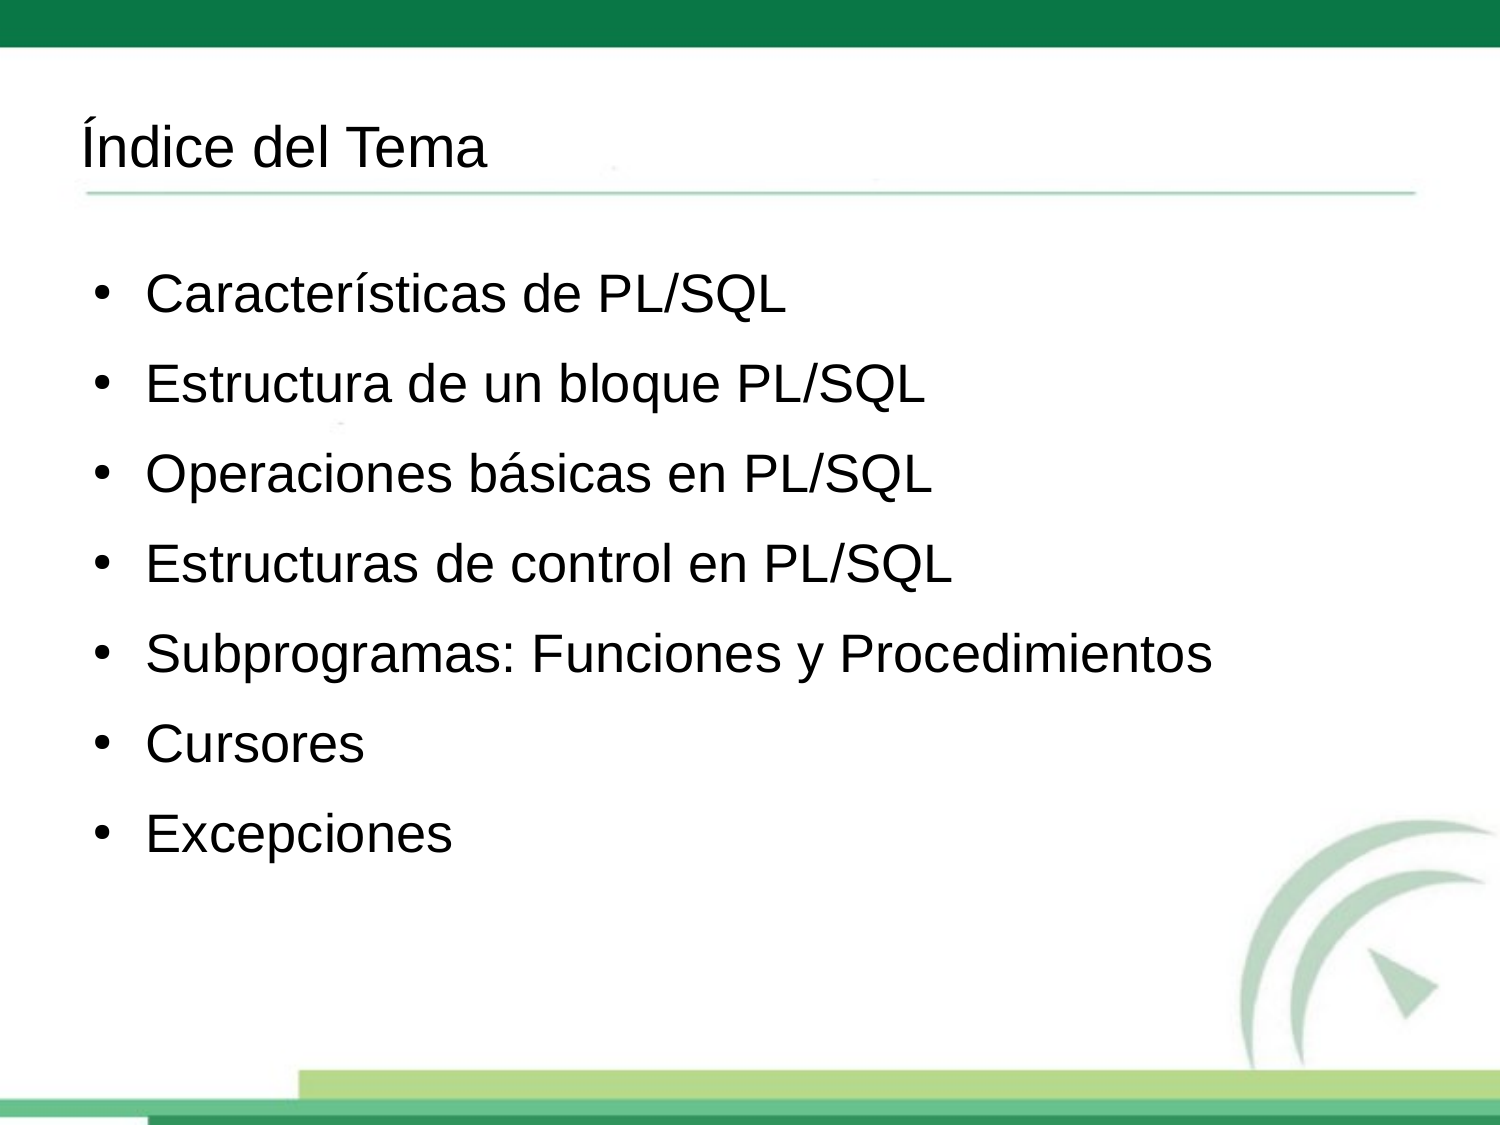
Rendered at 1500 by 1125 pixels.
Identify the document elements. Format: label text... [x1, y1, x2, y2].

picture [0, 0, 1500, 1125]
title Índice del Tema [80, 60, 1431, 234]
list Características de PL/SQL Estructura de un bloque PL/SQL Operaciones básicas en PL/SQL Estructuras de control en PL/SQL Subprogramas: Funciones y Procedimientos Cursores Excepciones [75, 263, 1425, 991]
